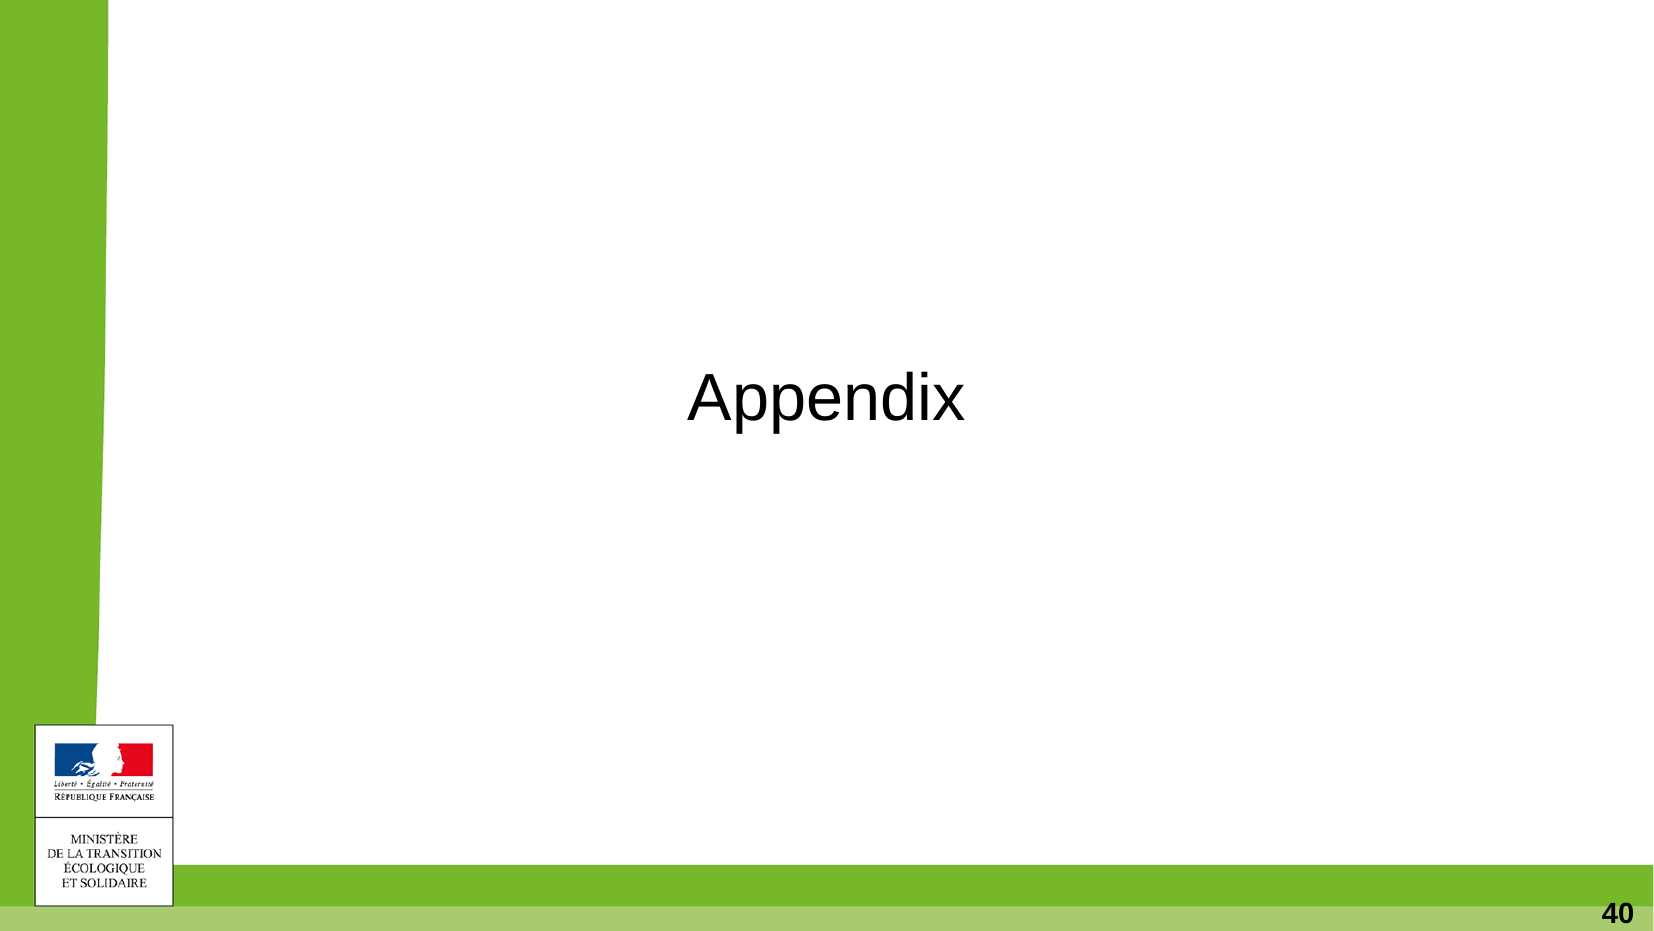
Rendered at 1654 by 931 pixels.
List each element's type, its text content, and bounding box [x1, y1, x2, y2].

picture [0, 0, 1654, 931]
subtitle Appendix [82, 37, 1571, 758]
